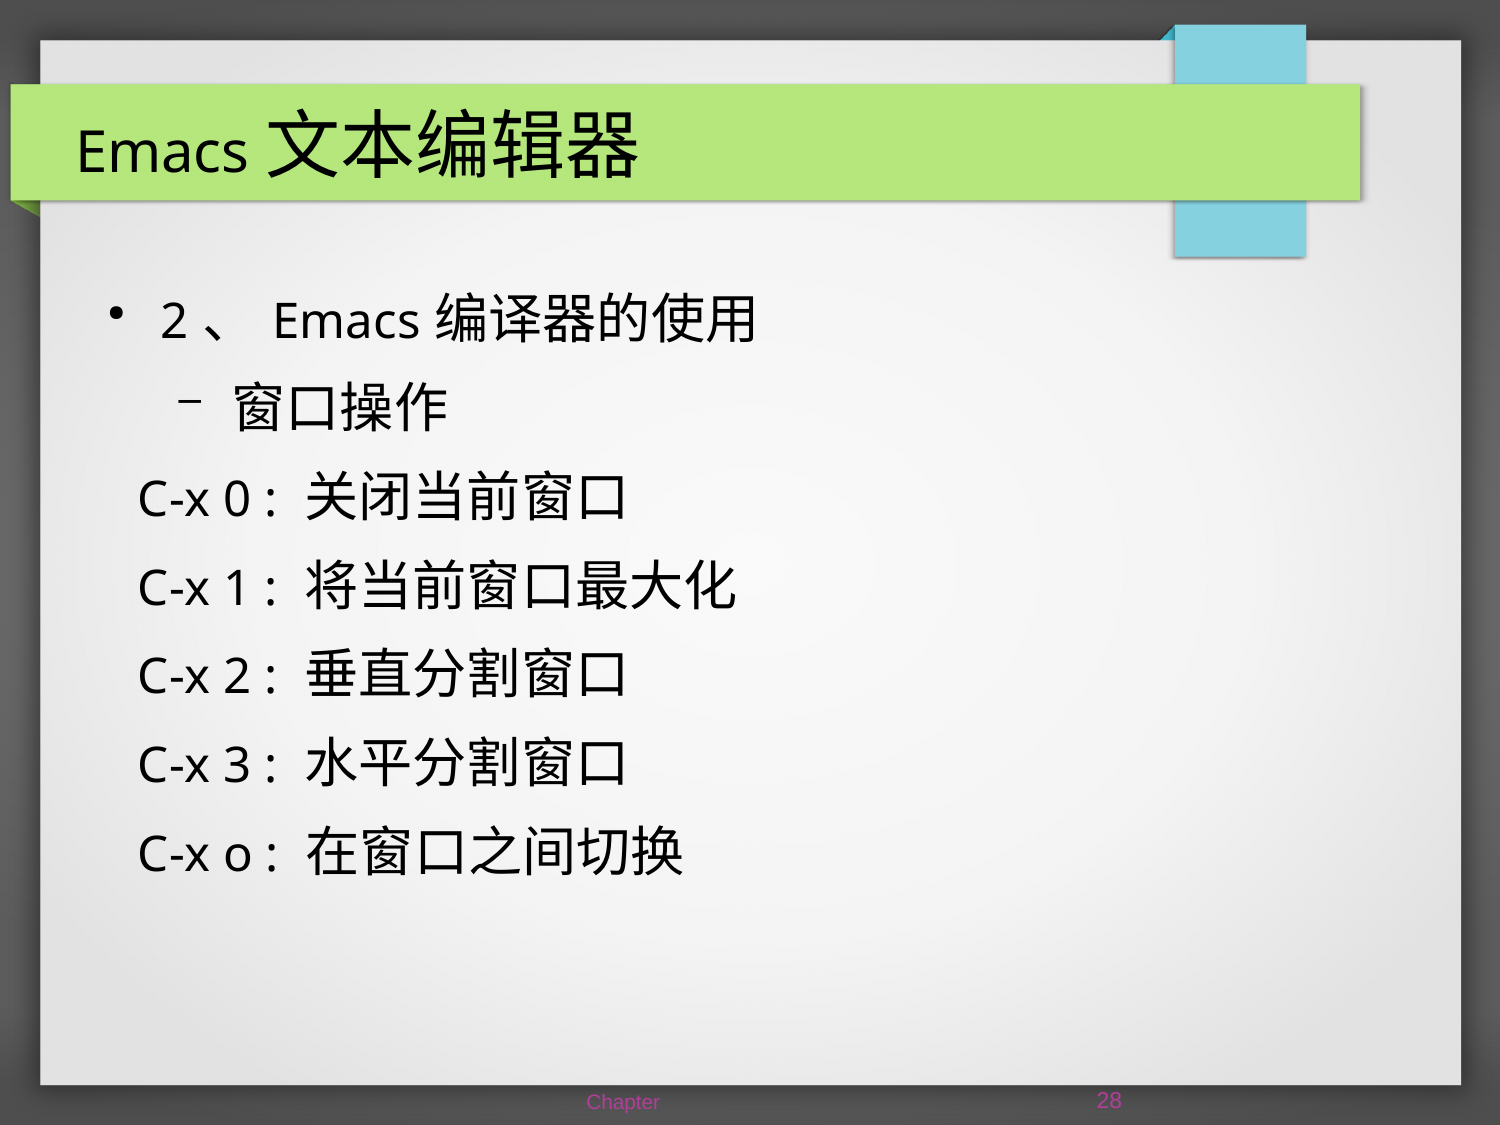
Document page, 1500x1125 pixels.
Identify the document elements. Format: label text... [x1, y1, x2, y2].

text_box <number> [1025, 1075, 1123, 1114]
list 2、Emacs编译器的使用 窗口操作 C-x 0 : 关闭当前窗口 C-x 1 : 将当前窗口最大化 C-x 2 : 垂直分割窗口 C-x 3 : 水平分割窗口 C-x o : 在窗口之间切换 [75, 267, 1426, 921]
text_box Chapter [75, 1075, 676, 1114]
picture [0, 0, 1500, 1125]
title Emacs文本编辑器 [75, 85, 1147, 193]
